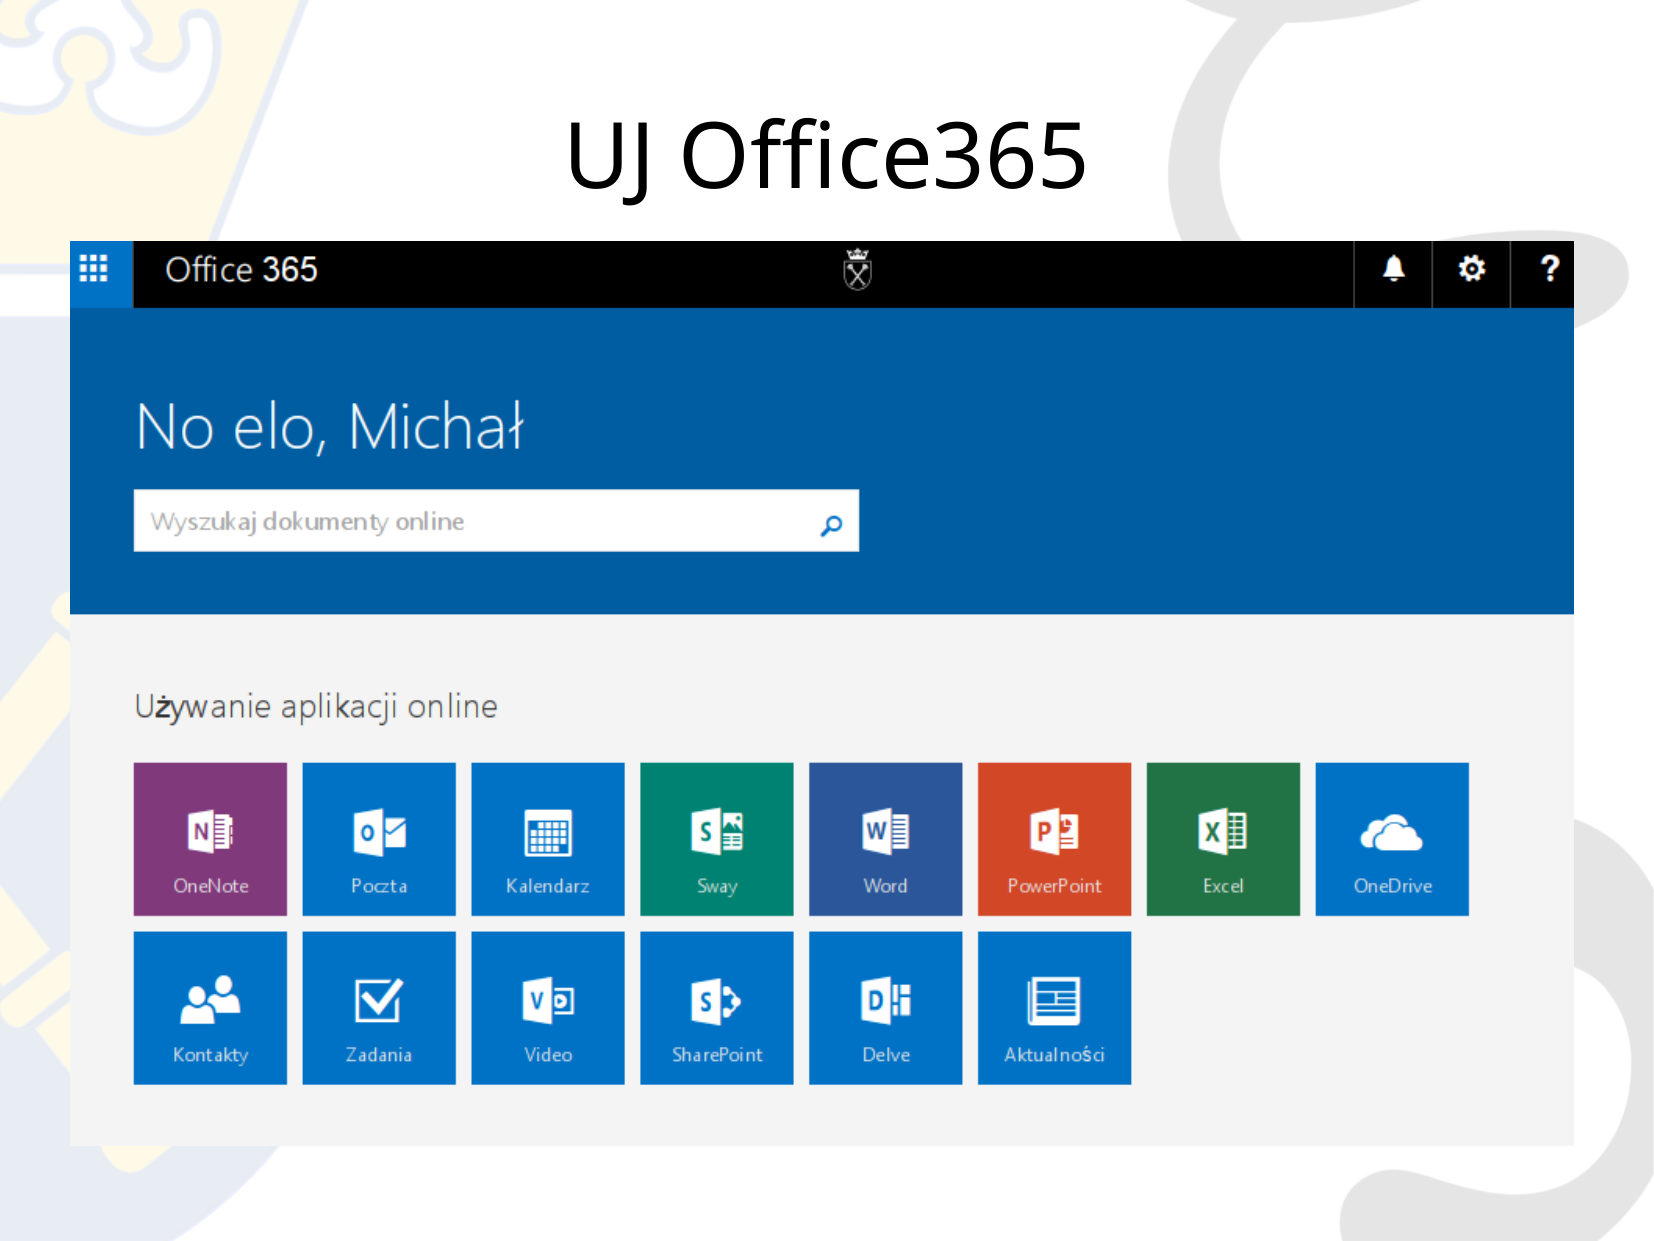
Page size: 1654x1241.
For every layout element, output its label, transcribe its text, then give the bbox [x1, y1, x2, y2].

picture [0, 0, 1654, 1241]
title UJ Office365 [82, 49, 1571, 241]
